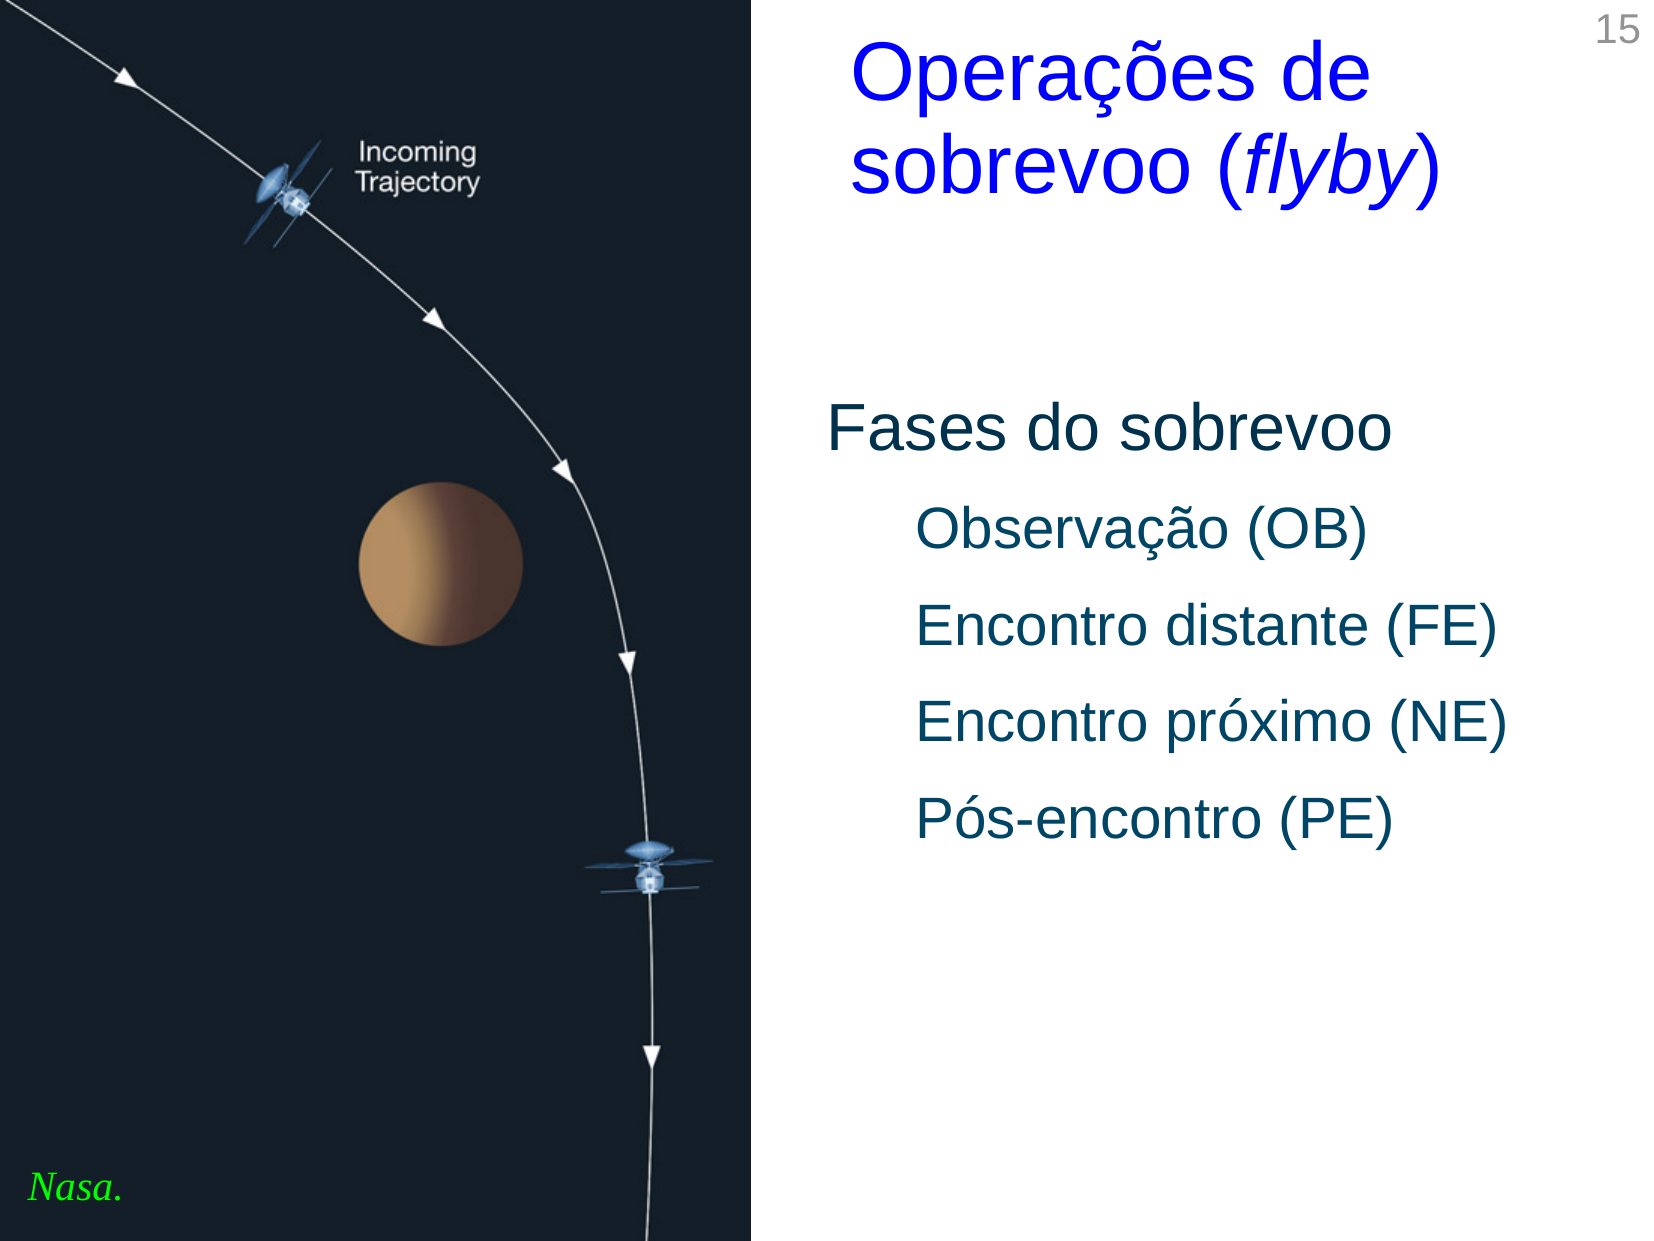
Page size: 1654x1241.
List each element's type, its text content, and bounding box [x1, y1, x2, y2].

list Fases do sobrevoo Observação (OB) Encontro distante (FE) Encontro próximo (NE) Pós-encontro (PE) [826, 389, 1565, 1182]
picture [0, 0, 751, 1241]
text_box Nasa. [12, 1155, 497, 1241]
title Operações de sobrevoo (flyby) [850, 25, 1565, 212]
